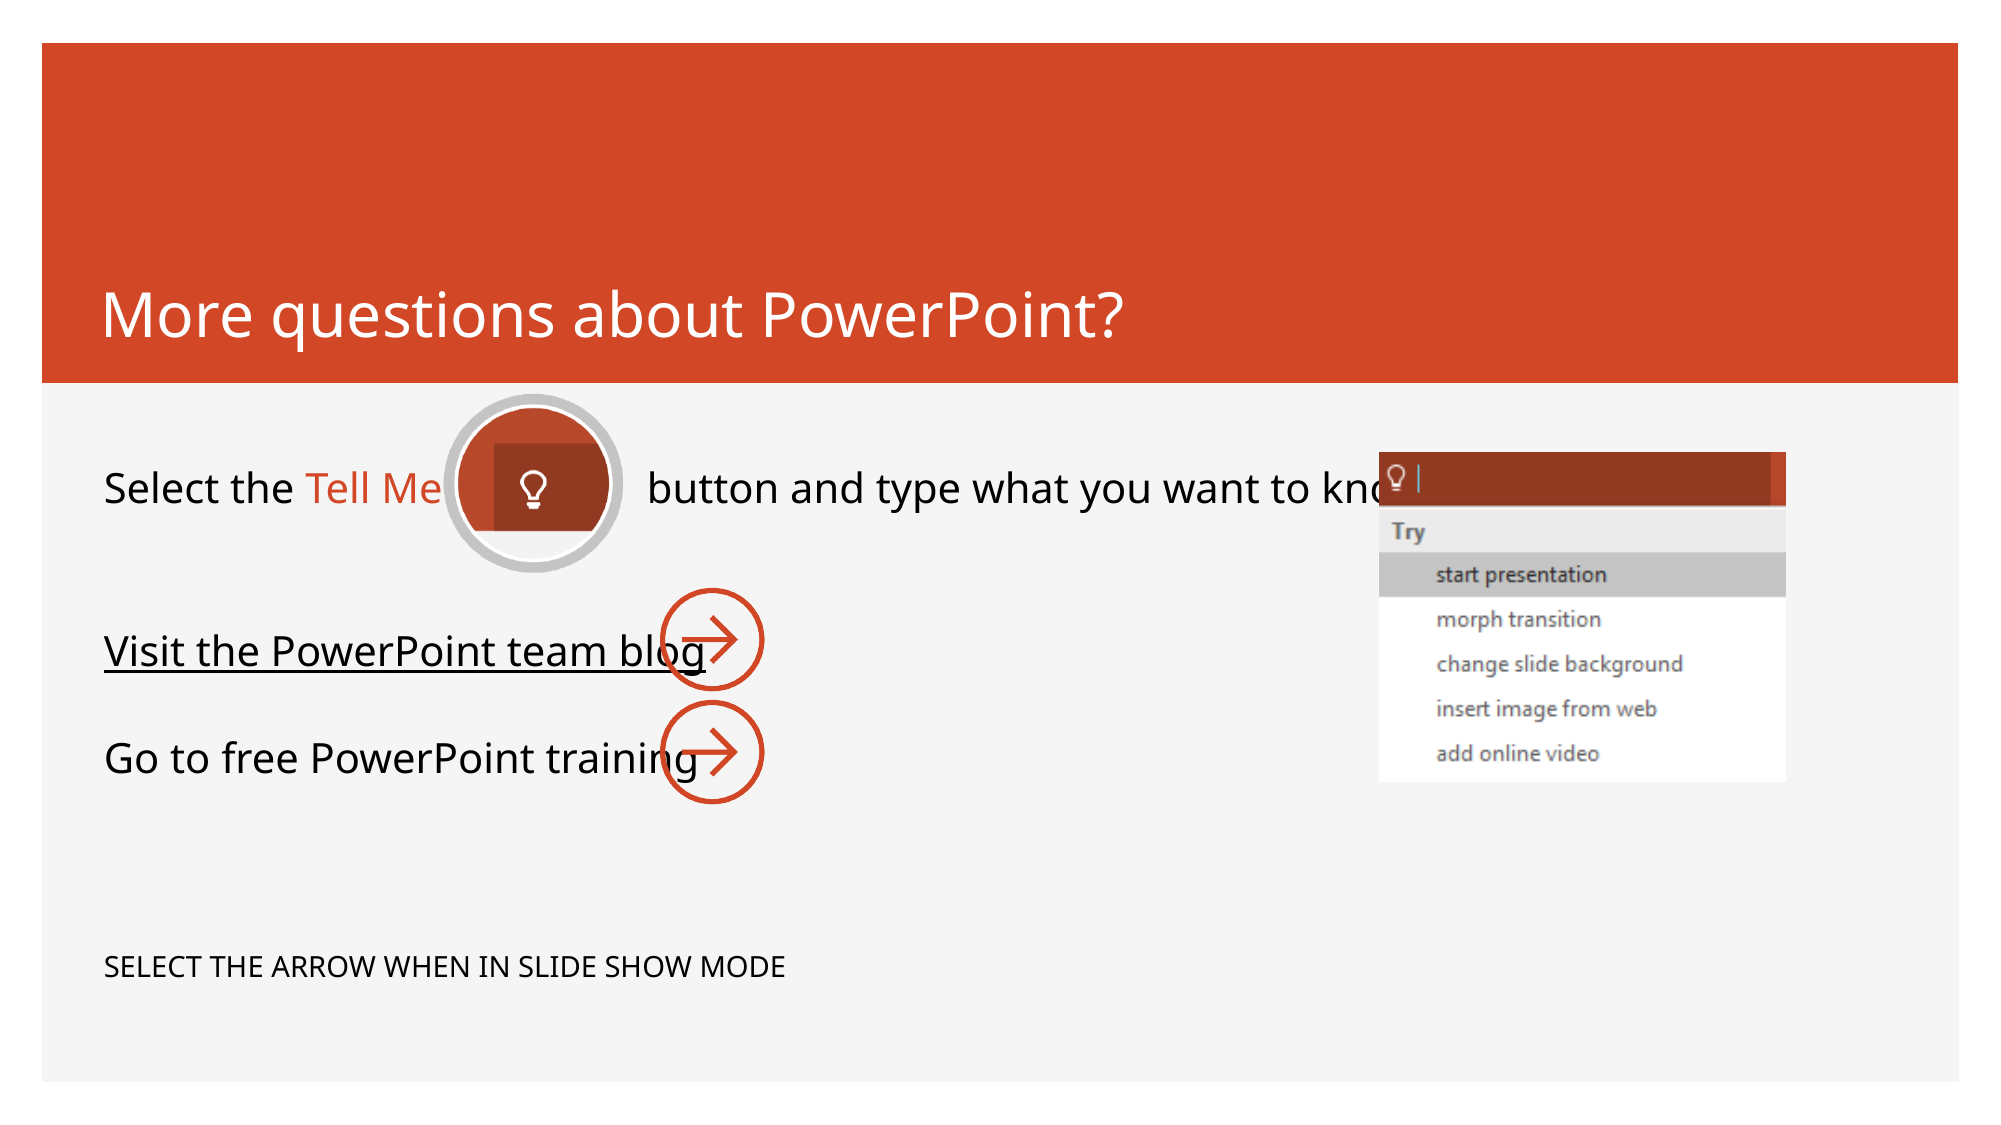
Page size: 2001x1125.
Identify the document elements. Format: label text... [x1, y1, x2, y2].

picture [657, 697, 767, 807]
picture [428, 385, 638, 581]
title More questions about PowerPoint? [85, 251, 1214, 357]
list Select the Tell Me button and type what you want to know. Visit the PowerPoint team blog Go to free PowerPoint training [88, 428, 1638, 1082]
picture [1379, 453, 1786, 782]
picture [657, 585, 767, 694]
text_box SELECT THE ARROW WHEN IN SLIDE SHOW MODE [88, 941, 1105, 992]
